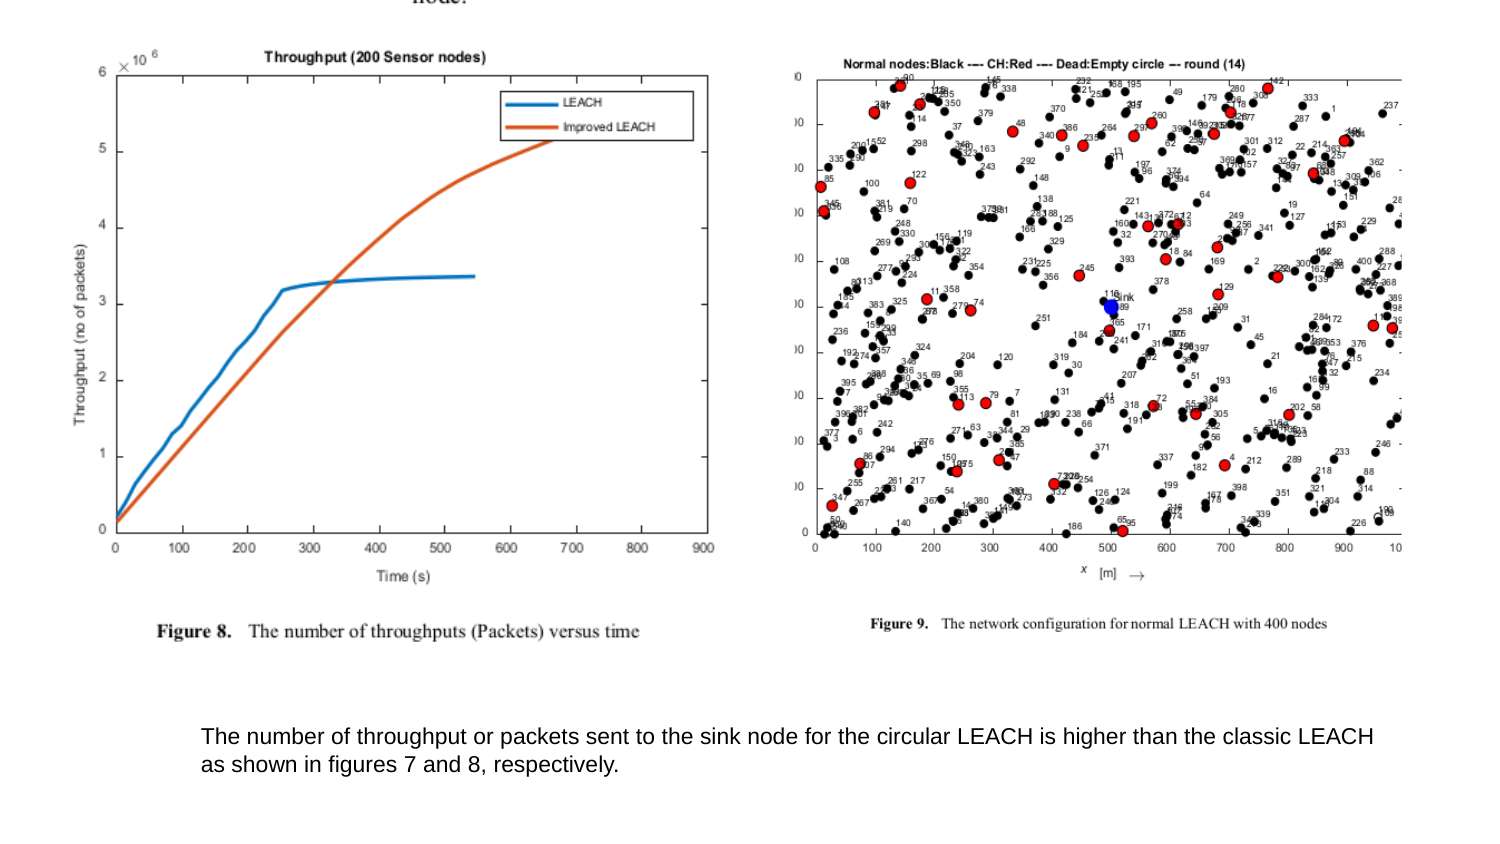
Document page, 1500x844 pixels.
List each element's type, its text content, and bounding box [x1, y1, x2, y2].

picture [794, 35, 1402, 643]
picture [67, 0, 732, 665]
text_box The number of throughput or packets sent to the sink node for the circular LEACH is higher than the classic LEACH as shown in figures 7 and 8, respectively. [185, 707, 1418, 788]
